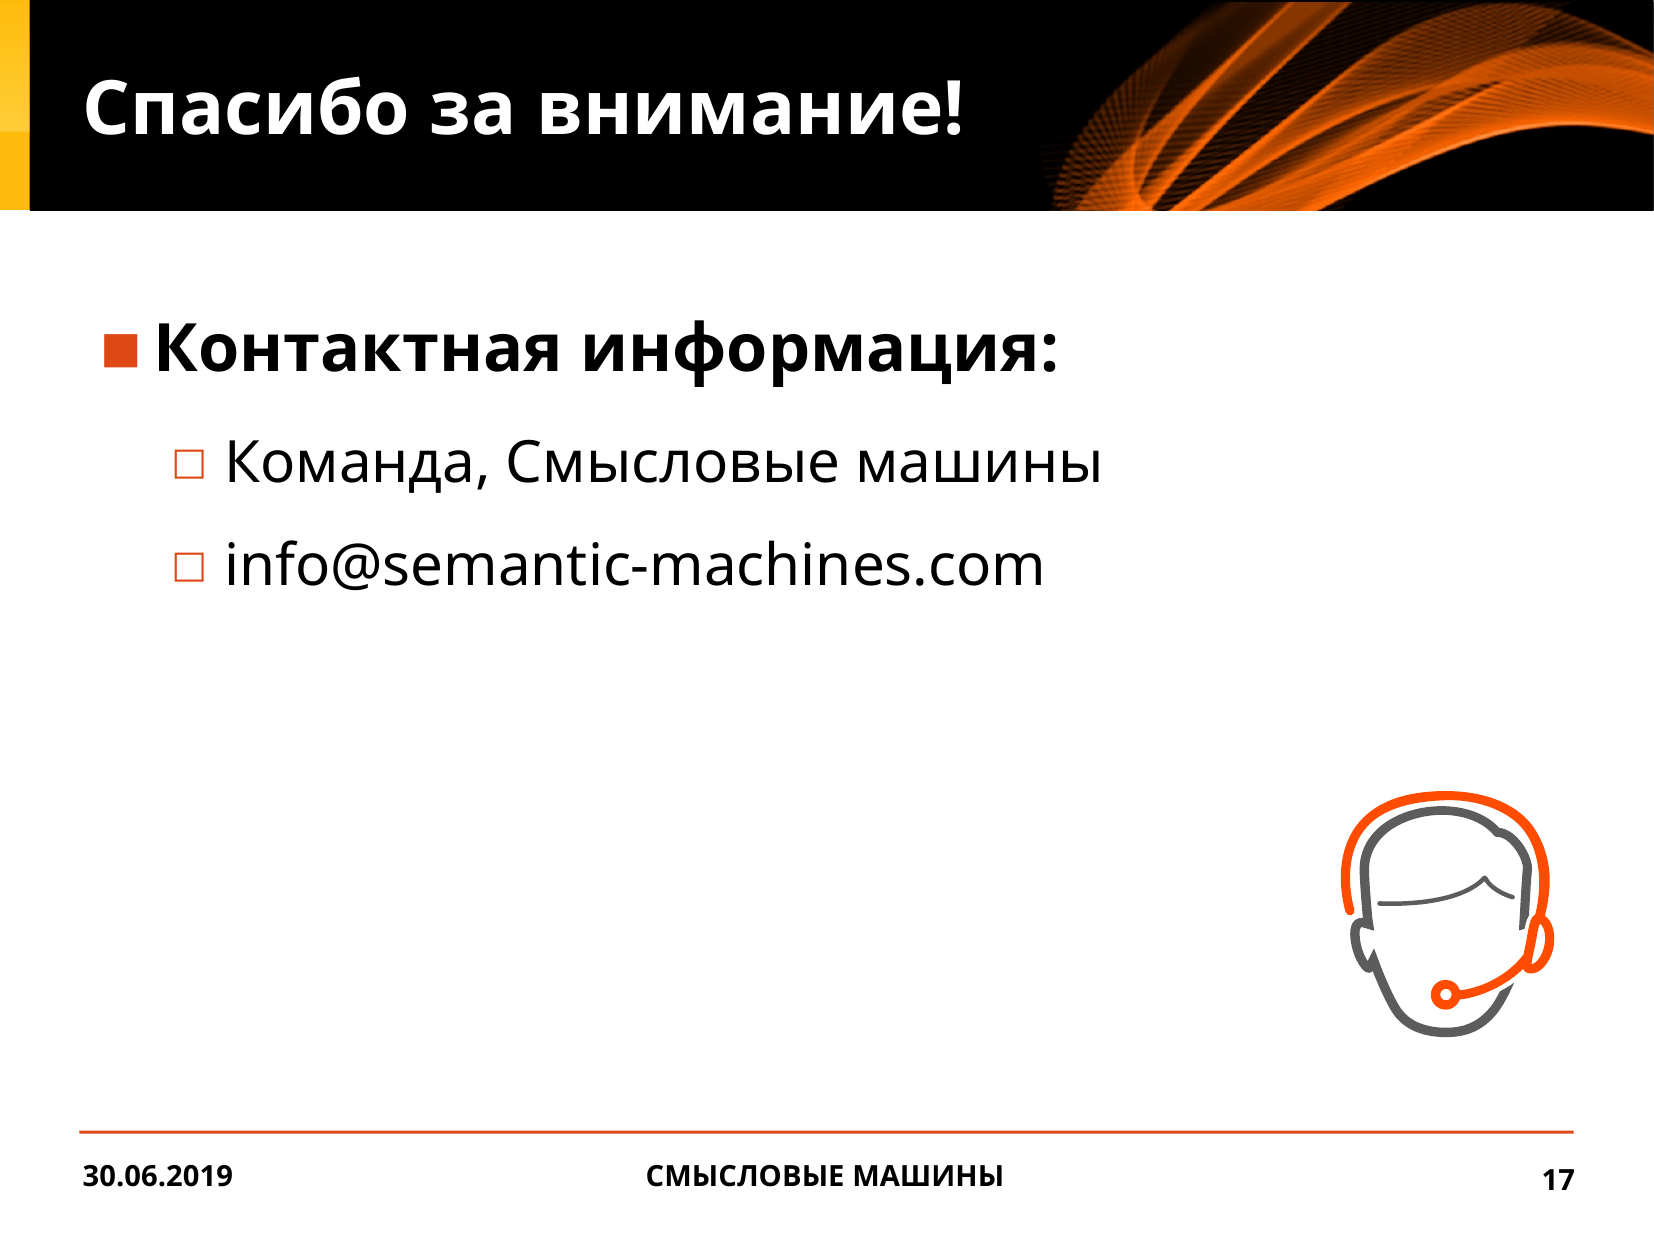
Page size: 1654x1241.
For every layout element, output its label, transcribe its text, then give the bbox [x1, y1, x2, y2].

picture [0, 0, 1654, 211]
title Спасибо за внимание! [82, 15, 1576, 196]
list Контактная информация: Команда, Смысловые машины info@semantic-machines.com [82, 300, 1576, 1020]
picture [1299, 767, 1595, 1063]
